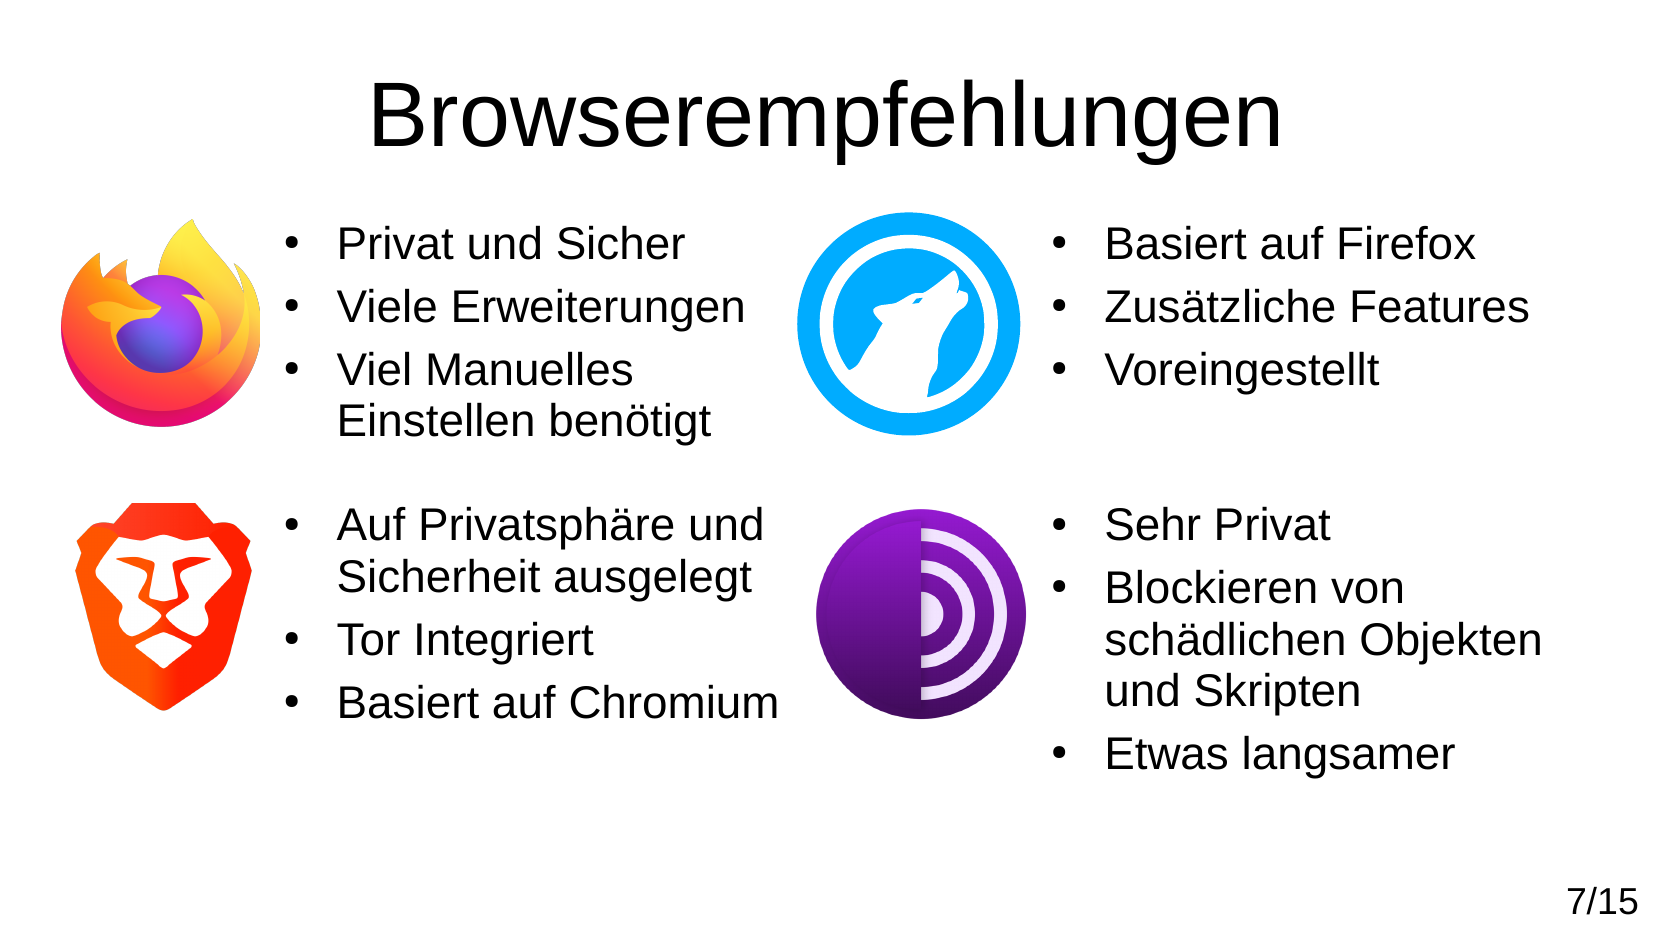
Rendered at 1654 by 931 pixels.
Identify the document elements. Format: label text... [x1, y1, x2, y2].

text_box 7/15 [1551, 873, 1654, 931]
picture [923, 212, 1021, 312]
picture [808, 501, 1034, 727]
picture [75, 503, 252, 711]
picture [61, 219, 260, 427]
picture [797, 212, 895, 308]
list Sehr Privat Blockieren von schädlichen Objekten und Skripten Etwas langsamer [1033, 499, 1572, 857]
title Browserempfehlungen [82, 37, 1571, 193]
picture [797, 340, 895, 436]
list Privat und Sicher Viele Erweiterungen Viel Manuelles Einstellen benötigt [265, 217, 809, 475]
list Basiert auf Firefox Zusätzliche Features Voreingestellt [1033, 217, 1572, 475]
list Auf Privatsphäre und Sicherheit ausgelegt Tor Integriert Basiert auf Chromium [265, 499, 809, 757]
picture [820, 235, 997, 412]
picture [922, 336, 1021, 436]
